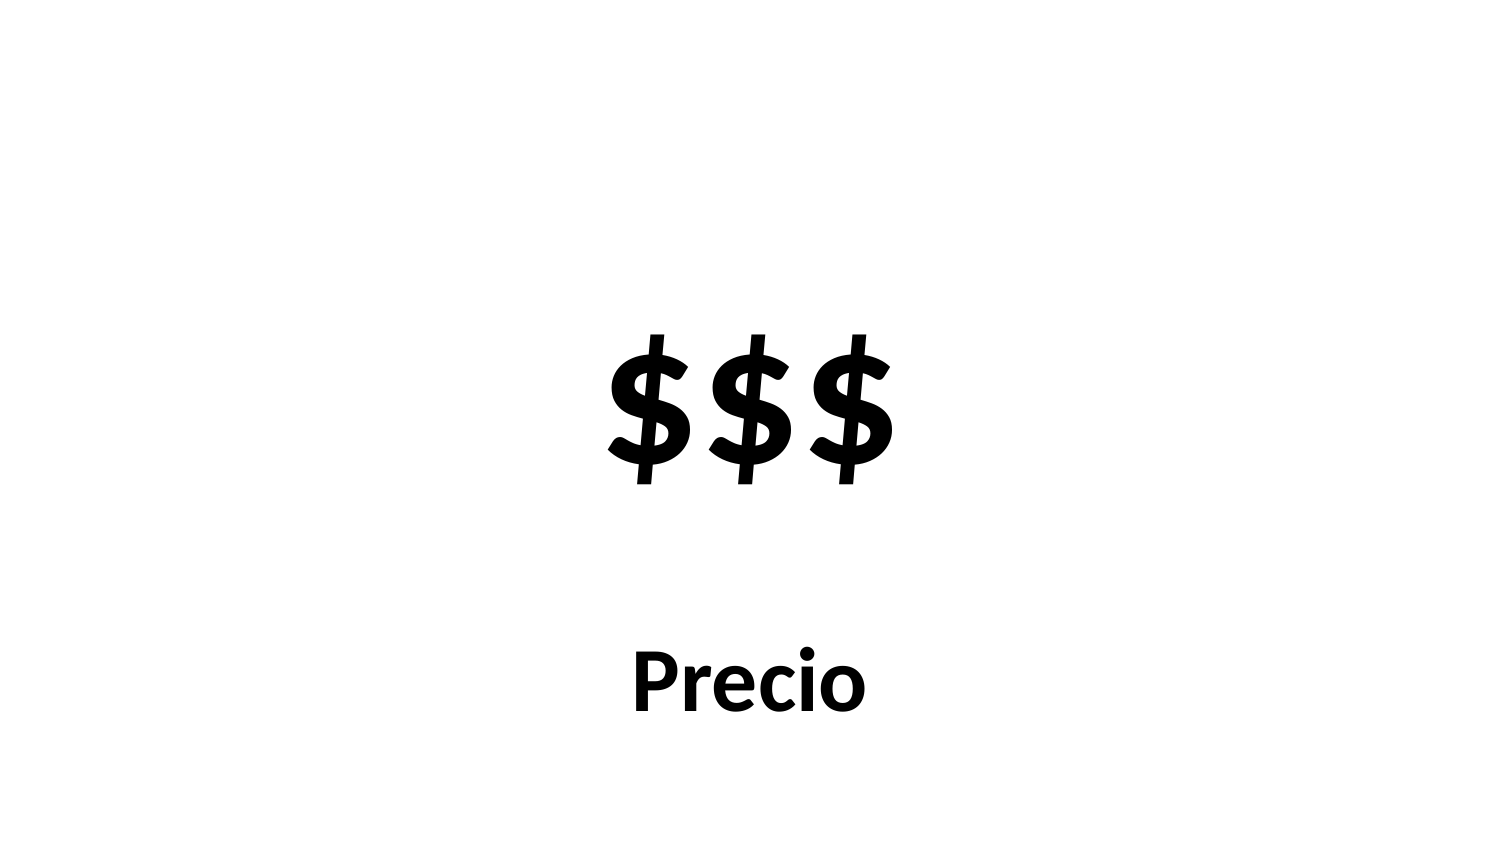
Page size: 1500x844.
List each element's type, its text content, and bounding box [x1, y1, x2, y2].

text_box $$$ [837, 373, 849, 396]
text_box $$$ [755, 422, 769, 446]
text_box $$$ [635, 373, 647, 396]
text_box $$$ [856, 422, 870, 446]
text_box $$$ [736, 373, 748, 396]
text_box $$$ [654, 422, 668, 446]
text_box $$$ [0, 316, 1500, 480]
text_box Precio [0, 600, 1500, 764]
